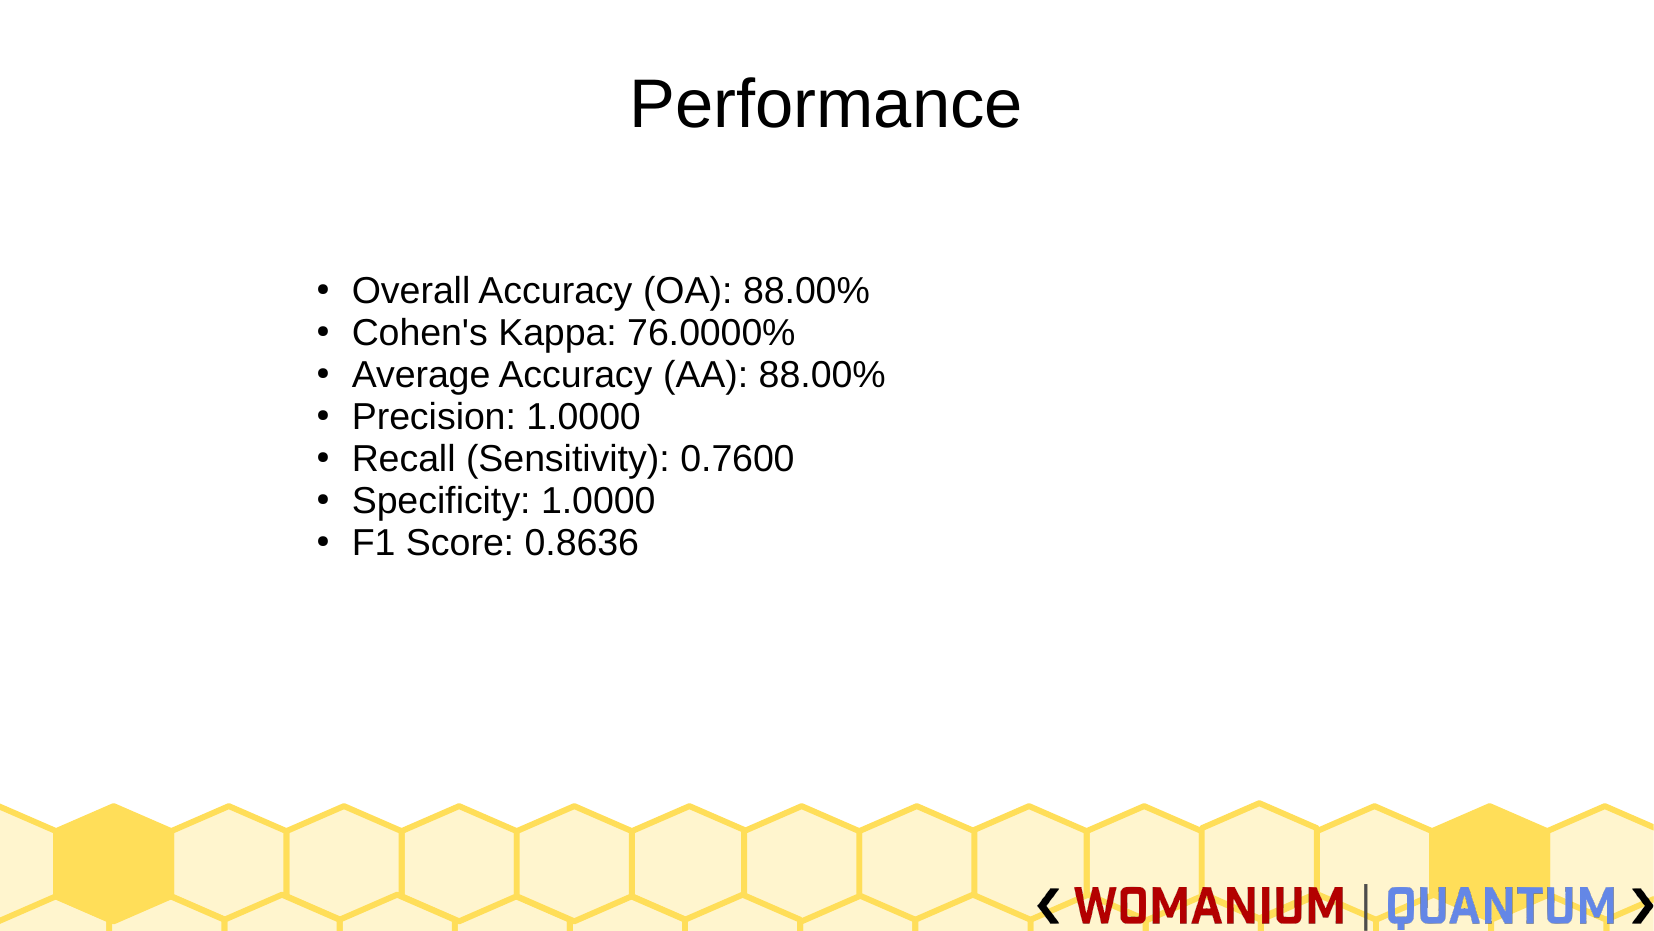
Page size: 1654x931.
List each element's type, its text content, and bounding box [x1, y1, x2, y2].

picture [1037, 884, 1654, 931]
title Performance [88, 29, 1565, 178]
text_box Overall Accuracy (OA): 88.00% Cohen's Kappa: 76.0000% Average Accuracy (AA): 88.00% Precision: 1.0000 Recall (Sensitivity): 0.7600 Specificity: 1.0000 F1 Score: 0.8636 [301, 262, 1352, 638]
